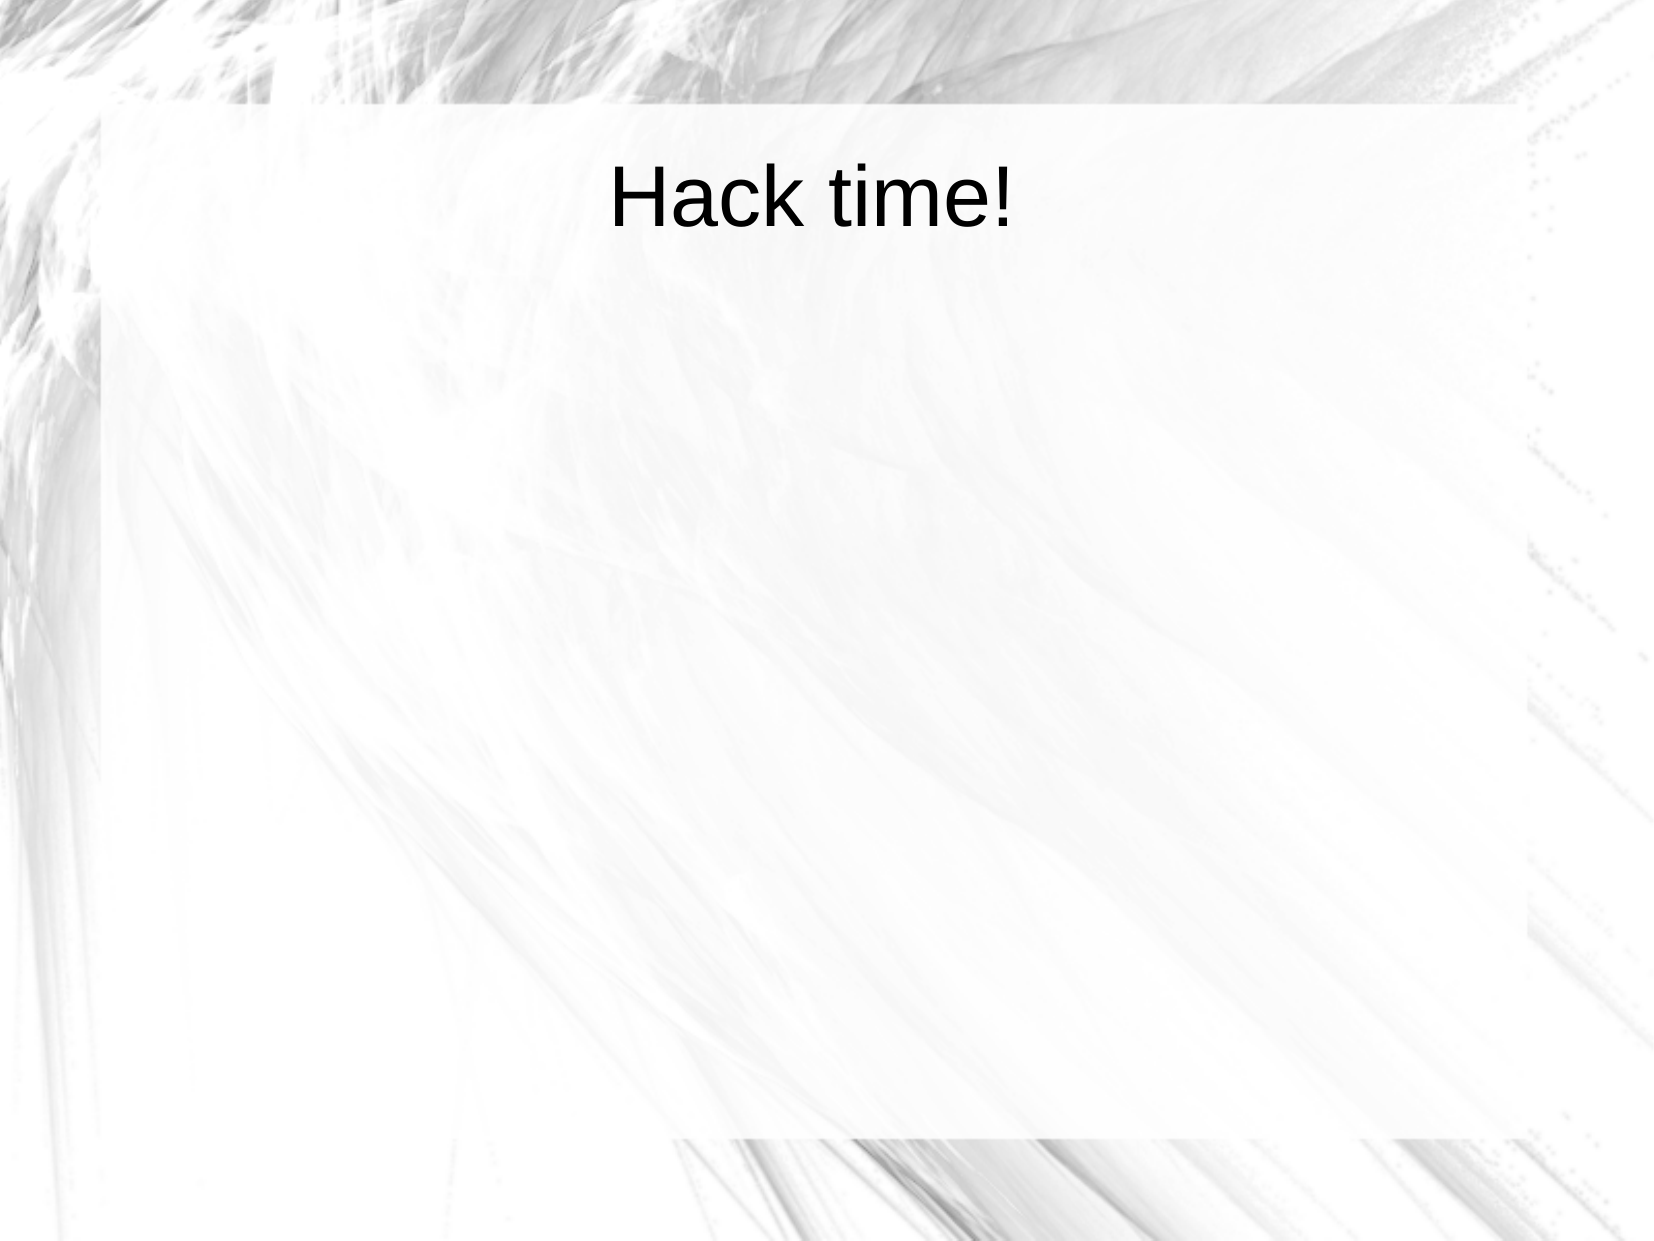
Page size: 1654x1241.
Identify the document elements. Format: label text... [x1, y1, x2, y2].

title Hack time! [118, 112, 1506, 281]
picture [0, 0, 1654, 1241]
